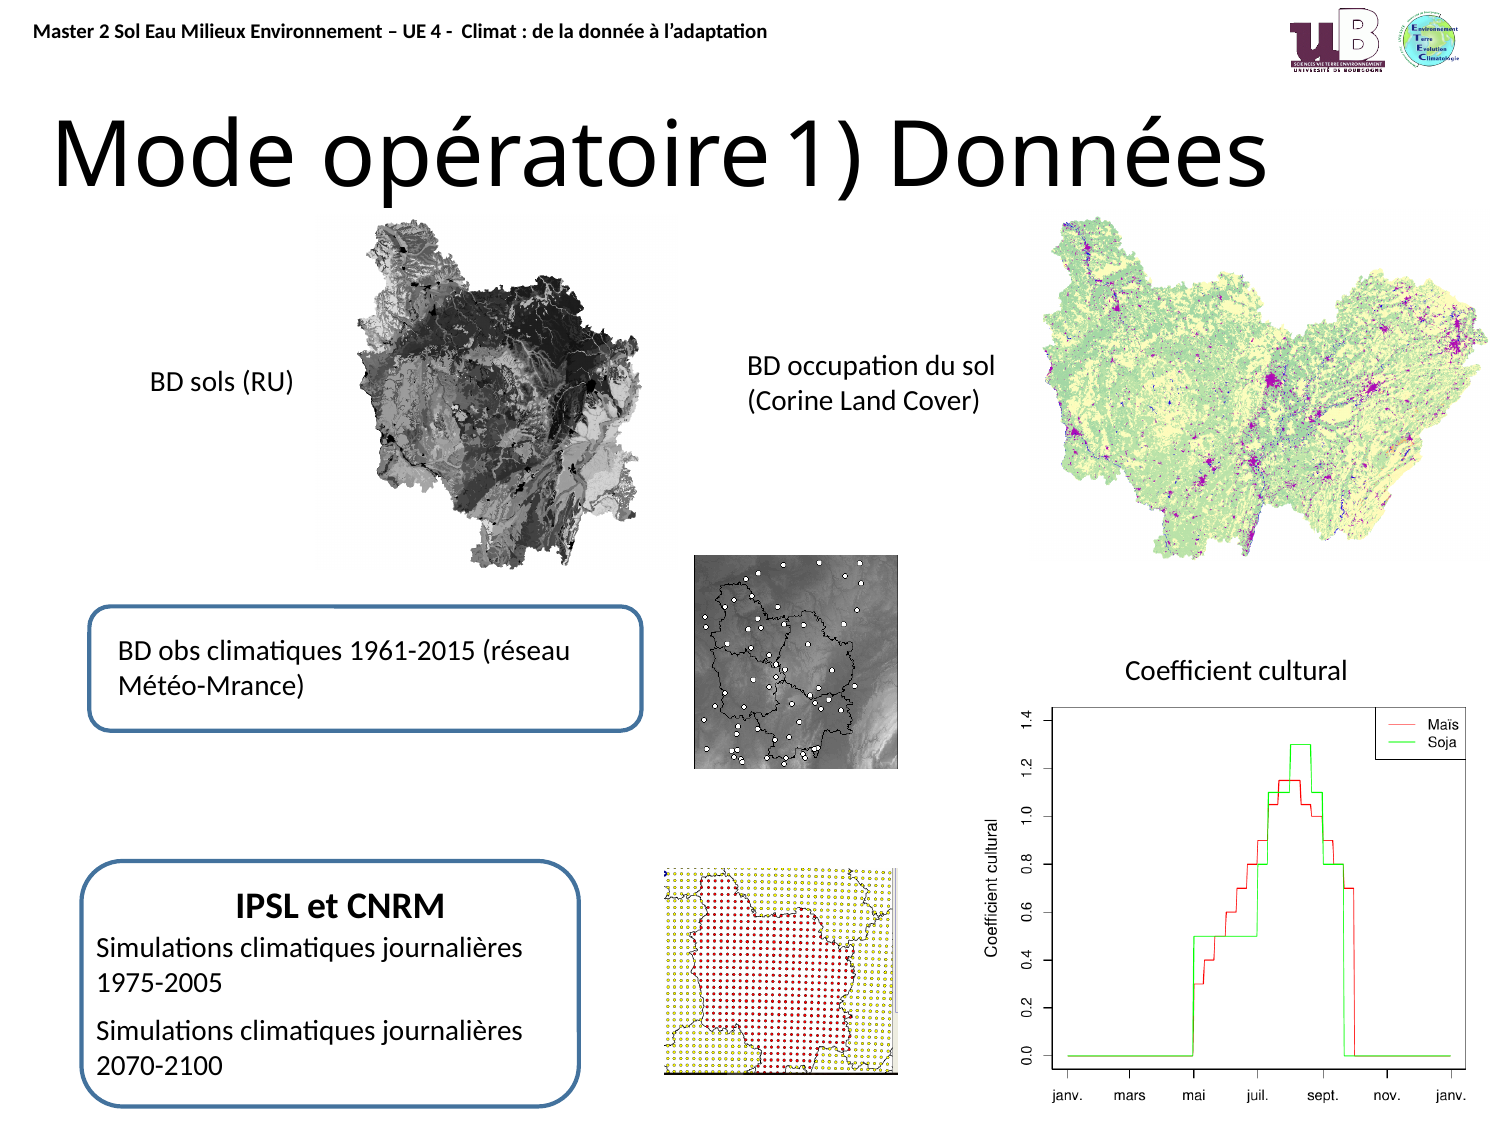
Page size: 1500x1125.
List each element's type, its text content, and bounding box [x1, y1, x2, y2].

text_box BD obs climatiques 1961-2015 (réseau Météo-Mrance) [103, 624, 615, 709]
picture [980, 684, 1472, 1111]
text_box Simulations climatiques journalières 2070-2100 [575, 1006, 591, 1089]
text_box BD sols (RU) [134, 355, 309, 405]
text_box BD occupation du sol (Corine Land Cover) [732, 339, 1018, 434]
picture [315, 214, 678, 571]
text_box IPSL et CNRM [220, 873, 461, 921]
picture [694, 555, 898, 769]
text_box Simulations climatiques journalières 2070-2100 [84, 1006, 576, 1089]
text_box Mode opératoire 1) Données [35, 48, 1489, 266]
picture [1290, 8, 1385, 48]
picture [664, 868, 898, 1075]
picture [1396, 8, 1461, 48]
picture [1029, 209, 1490, 561]
text_box Simulations climatiques journalières 1975-2005 [81, 921, 591, 1006]
text_box Coefficient cultural [1110, 643, 1382, 684]
